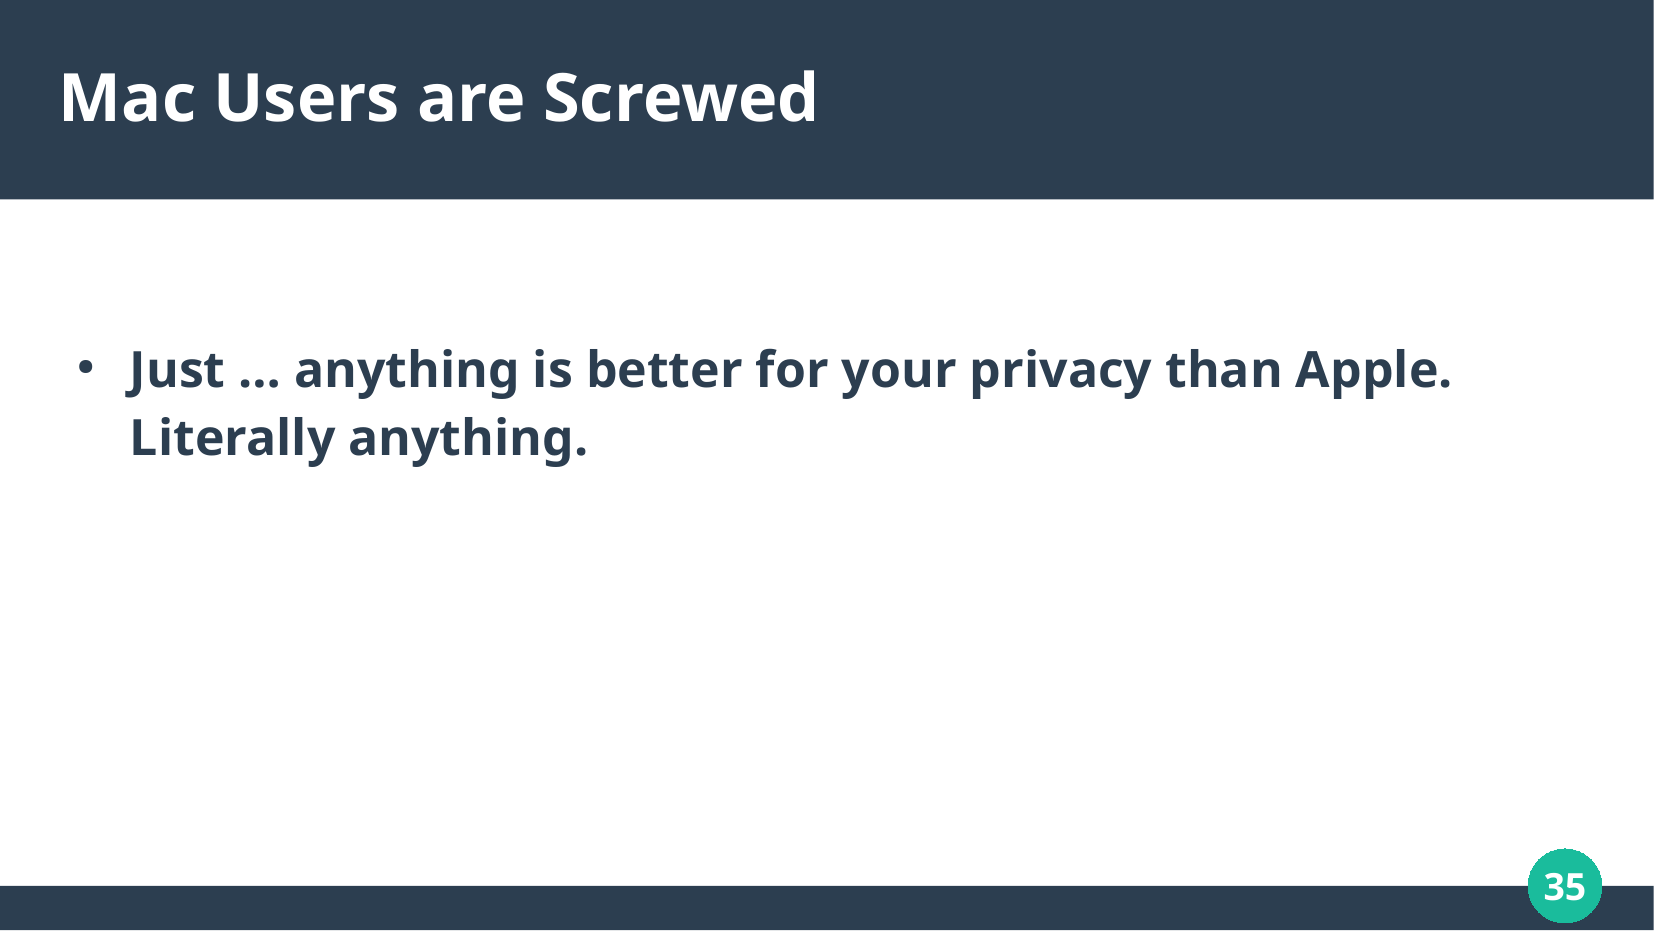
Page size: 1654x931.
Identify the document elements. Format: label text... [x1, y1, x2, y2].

list Just … anything is better for your privacy than Apple. Literally anything. [59, 243, 1595, 864]
title Mac Users are Screwed [59, 37, 1595, 155]
